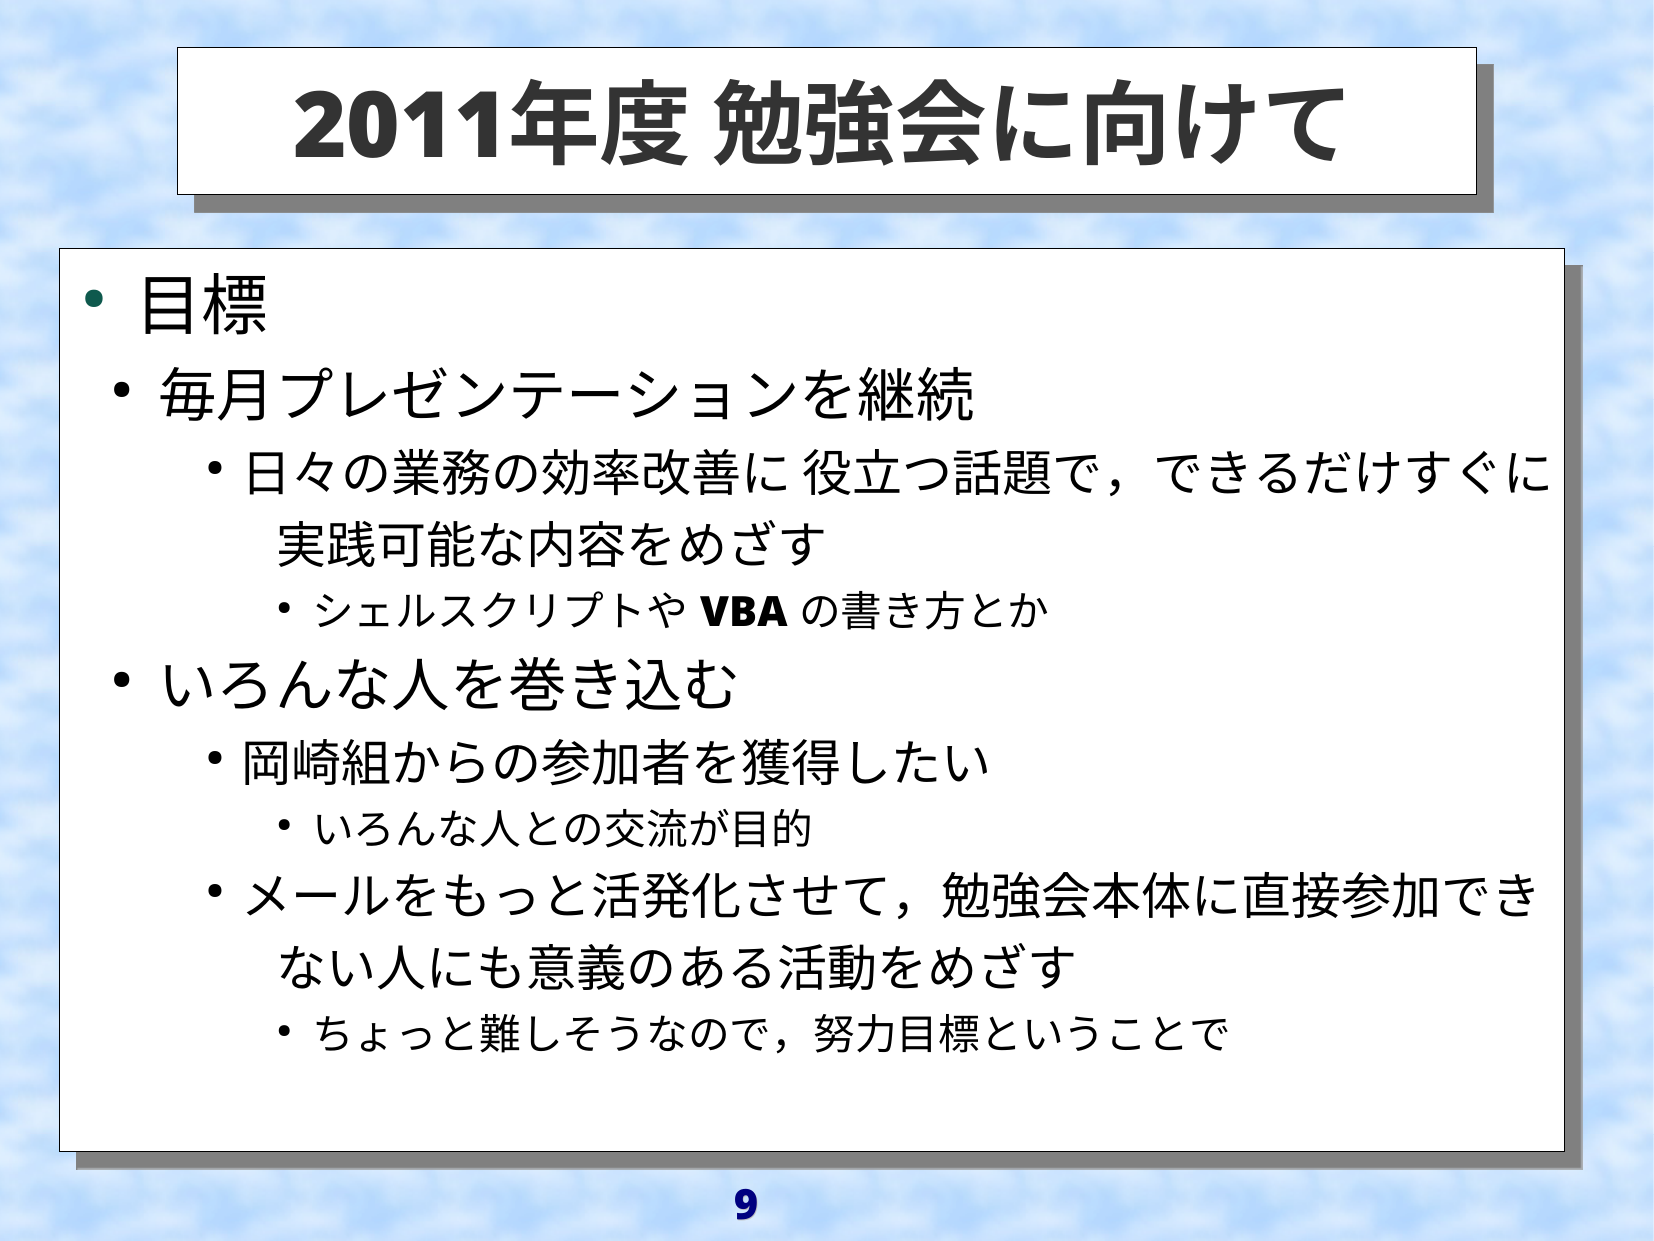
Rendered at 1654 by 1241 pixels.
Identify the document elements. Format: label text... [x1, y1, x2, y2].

list 目標 毎月プレゼンテーションを継続 日々の業務の効率改善に 役立つ話題で，できるだけすぐに実践可能な内容をめざす シェルスクリプトやVBAの書き方とか いろんな人を巻き込む 岡崎組からの参加者を獲得したい いろんな人との交流が目的 メールをもっと活発化させて，勉強会本体に直接参加できない人にも意義のある活動をめざす ちょっと難しそうなので，努力目標ということで [64, 252, 1565, 1108]
picture [0, 0, 1654, 1241]
title 2011年度 勉強会に向けて [218, 47, 1430, 189]
